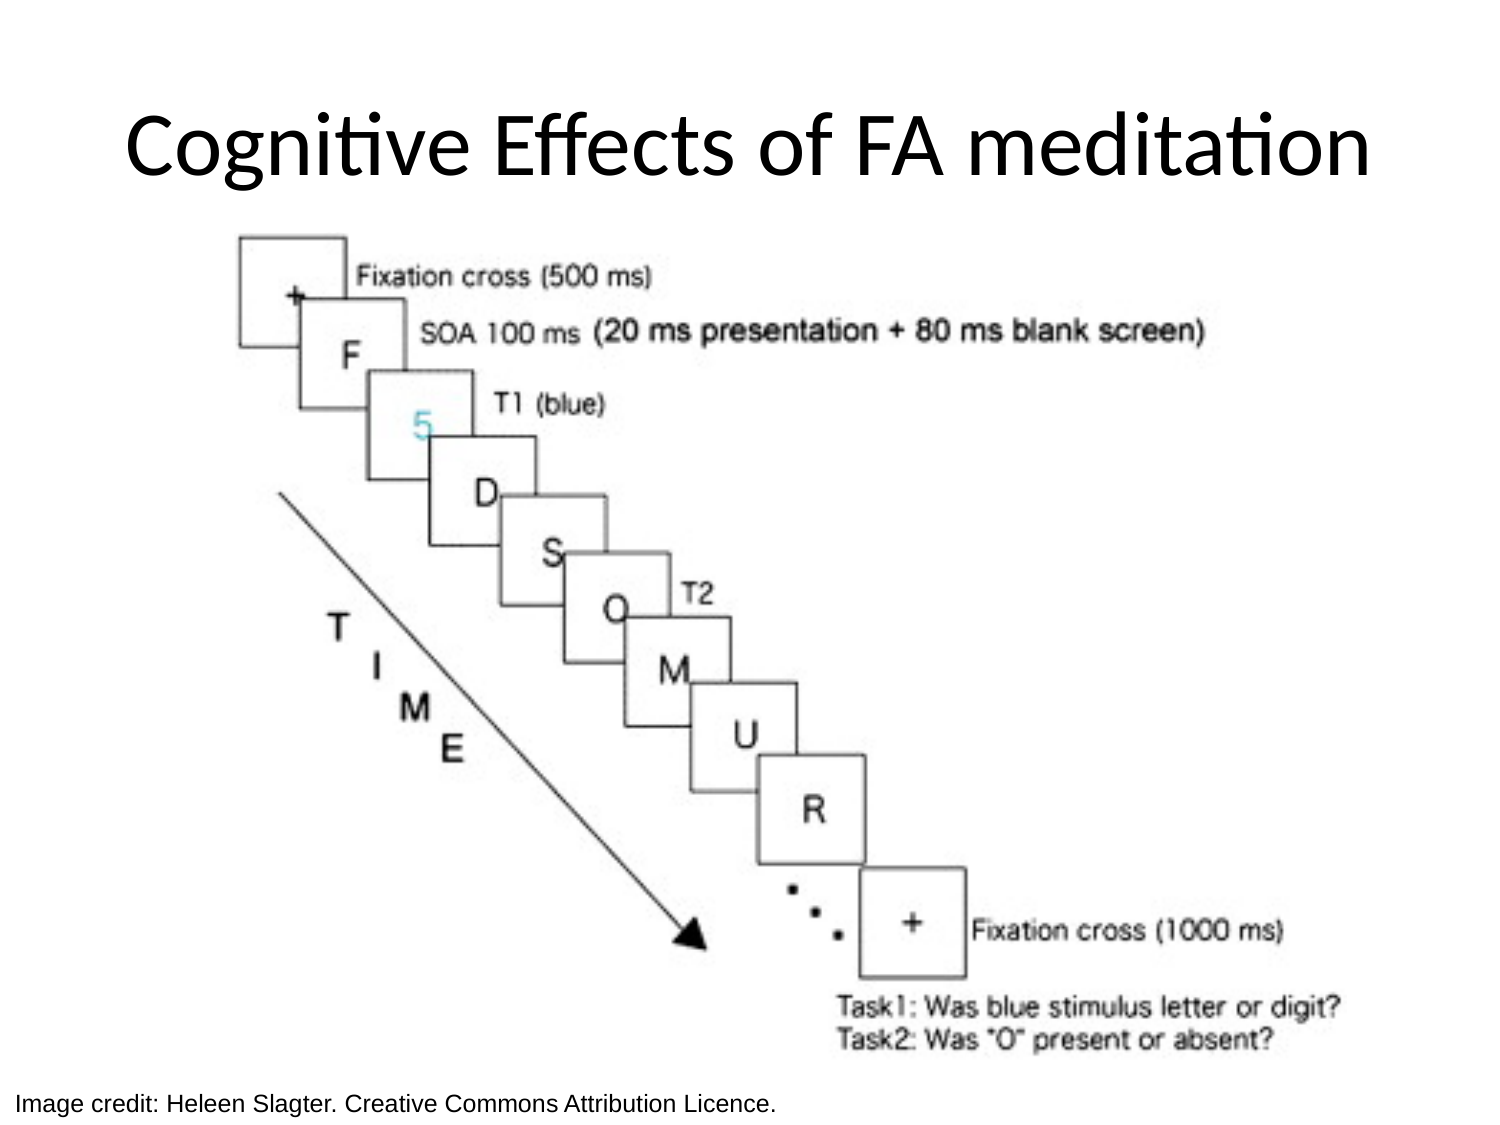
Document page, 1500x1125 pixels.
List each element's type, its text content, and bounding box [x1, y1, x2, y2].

title Cognitive Effects of FA meditation [75, 45, 1425, 233]
text_box Image credit: Heleen Slagter. Creative Commons Attribution Licence. [0, 1081, 898, 1125]
picture [234, 232, 1347, 1062]
